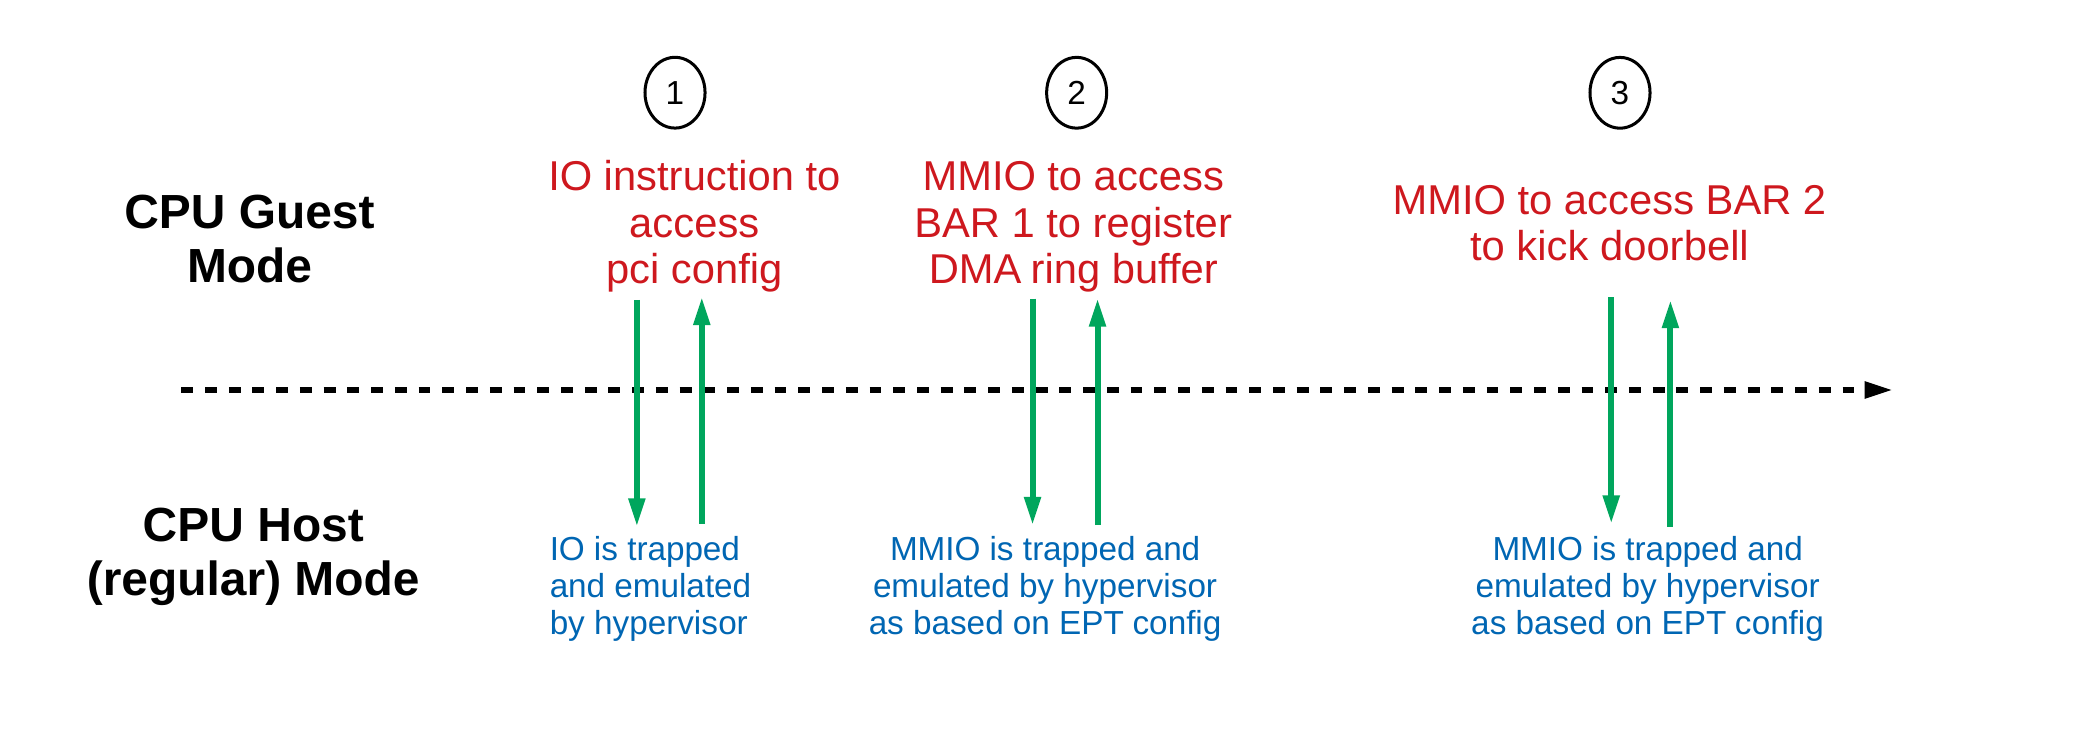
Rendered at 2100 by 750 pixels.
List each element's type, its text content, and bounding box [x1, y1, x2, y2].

text_box MMIO is trapped and emulated by hypervisor as based on EPT config [854, 522, 1237, 649]
text_box MMIO to access BAR 1 to register DMA ring buffer [899, 145, 1248, 300]
text_box 2 [1046, 57, 1107, 129]
text_box 1 [645, 57, 706, 129]
text_box IO instruction to access pci config [533, 145, 856, 300]
text_box 3 [1590, 57, 1651, 129]
text_box MMIO to access BAR 2 to kick doorbell [1377, 169, 1842, 277]
text_box CPU Host (regular) Mode [72, 490, 436, 614]
text_box MMIO is trapped and emulated by hypervisor as based on EPT config [1456, 522, 1840, 649]
text_box IO is trapped and emulated by hypervisor [535, 522, 854, 649]
text_box CPU Guest Mode [109, 177, 391, 300]
